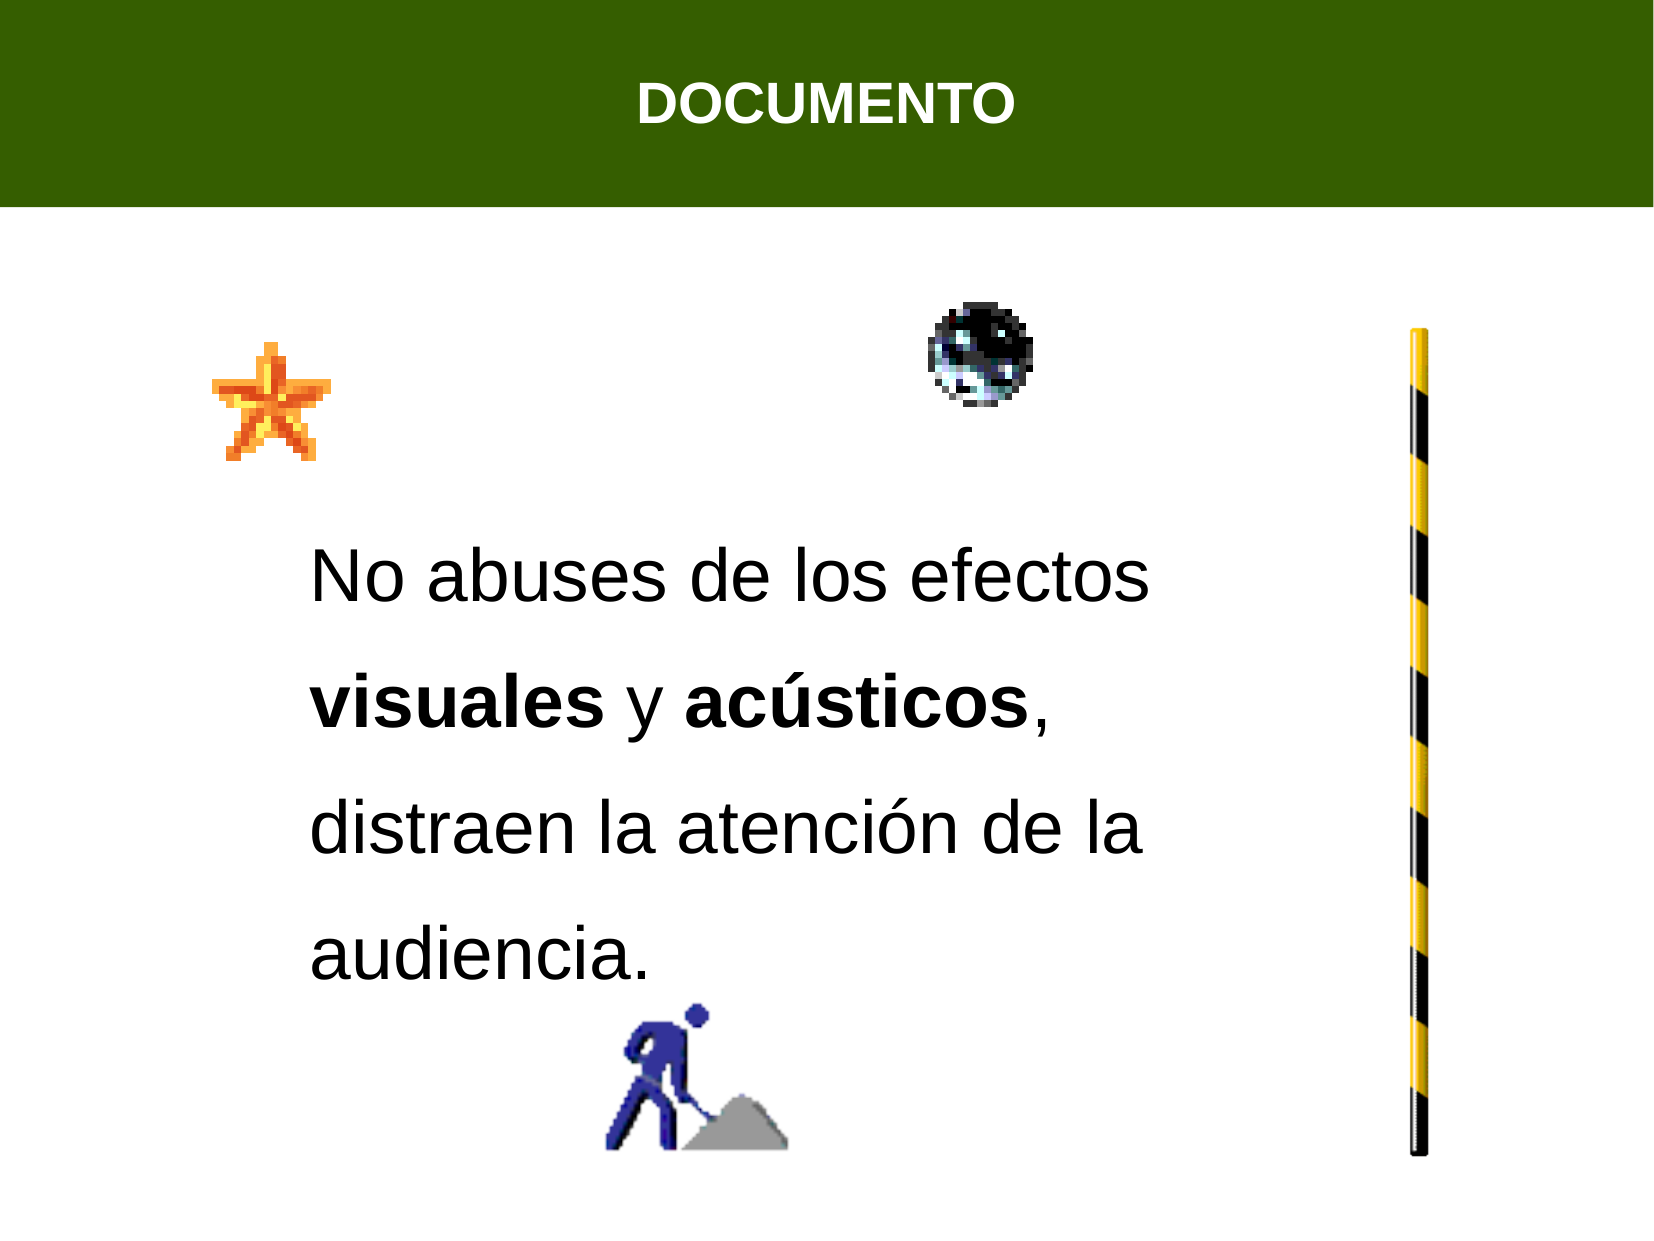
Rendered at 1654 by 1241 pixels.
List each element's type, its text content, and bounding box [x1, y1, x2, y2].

picture [578, 990, 815, 1170]
picture [921, 295, 1040, 414]
title DOCUMENTO [0, 0, 1654, 208]
picture [212, 342, 331, 461]
picture [1408, 326, 1430, 1158]
text_box No abuses de los efectos visuales y acústicos, distraen la atención de la audiencia. [295, 484, 1300, 961]
